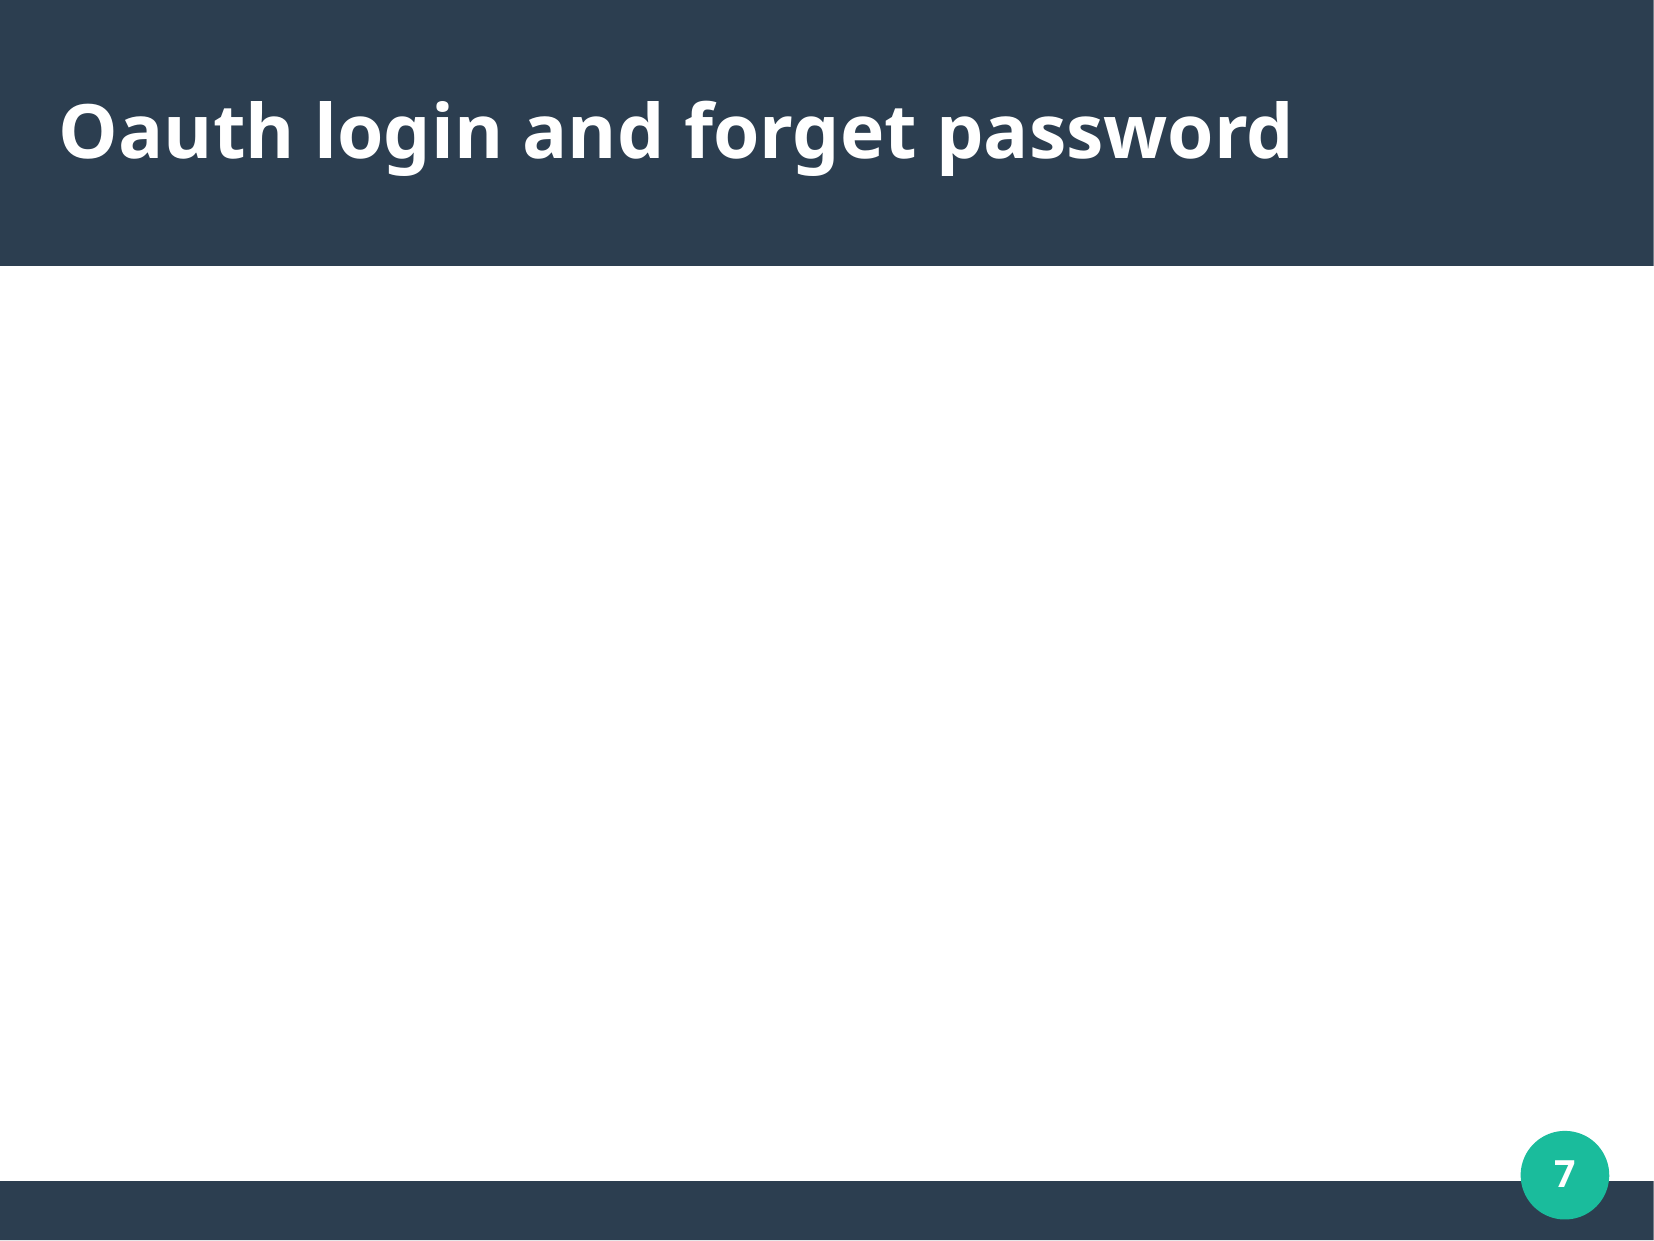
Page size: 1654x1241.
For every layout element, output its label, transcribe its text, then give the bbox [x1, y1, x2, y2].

title Oauth login and forget password [59, 49, 1595, 207]
text_box <number> [1505, 1116, 1625, 1235]
